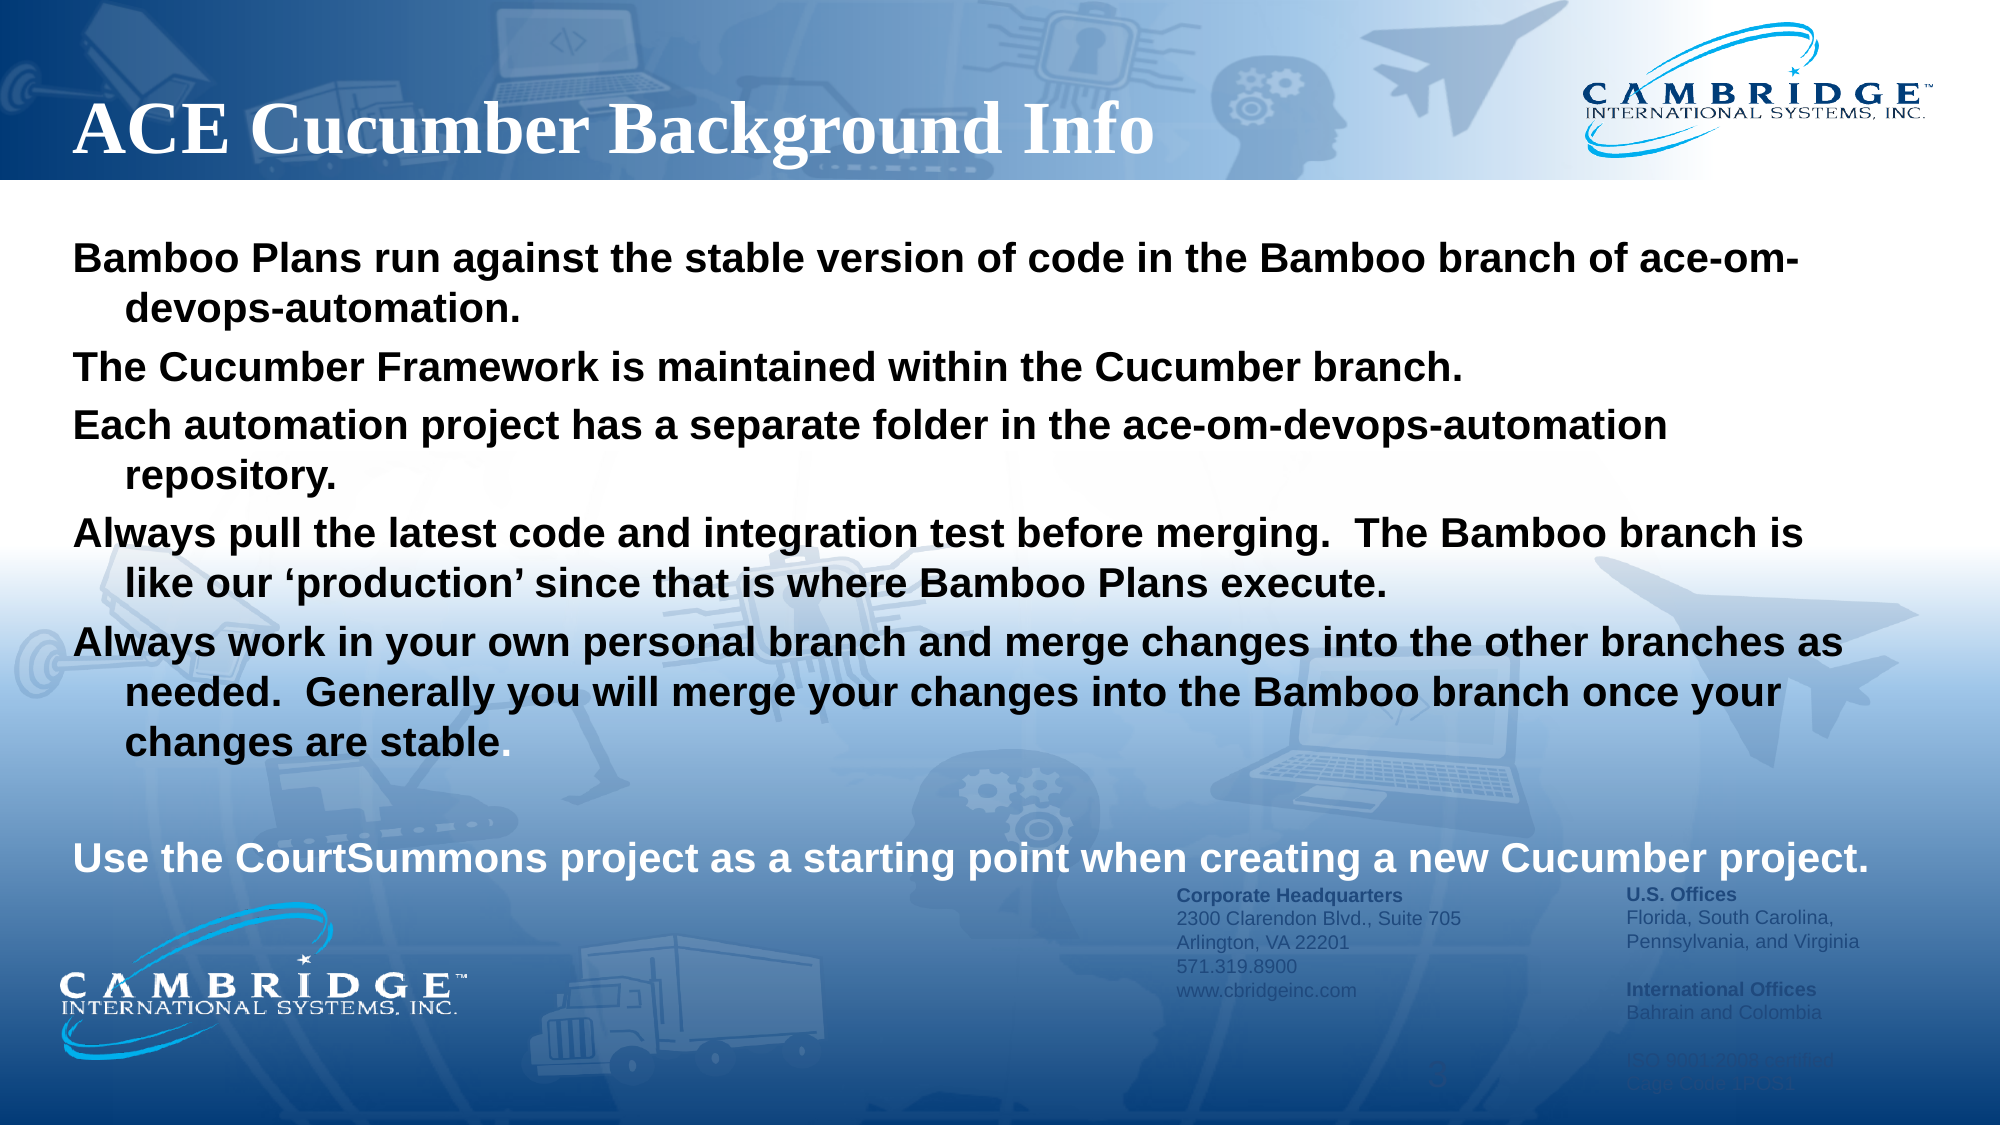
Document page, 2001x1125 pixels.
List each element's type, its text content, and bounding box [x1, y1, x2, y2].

slide_number <number> [1412, 1042, 1863, 1103]
title ACE Cucumber Background Info [57, 70, 1522, 223]
list Bamboo Plans run against the stable version of code in the Bamboo branch of ace-om-devops-automation. The Cucumber Framework is maintained within the Cucumber branch. Each automation project has a separate folder in the ace-om-devops-automation repository. Always pull the latest code and integration test before merging. The Bamboo branch is like our ‘production’ since that is where Bamboo Plans execute. Always work in your own personal branch and merge changes into the other branches as needed. Generally you will merge your changes into the Bamboo branch once your changes are stable. Use the CourtSummons project as a starting point when creating a new Cucumber project. [57, 223, 1900, 1005]
picture [0, 0, 1995, 180]
picture [0, 451, 2000, 1125]
